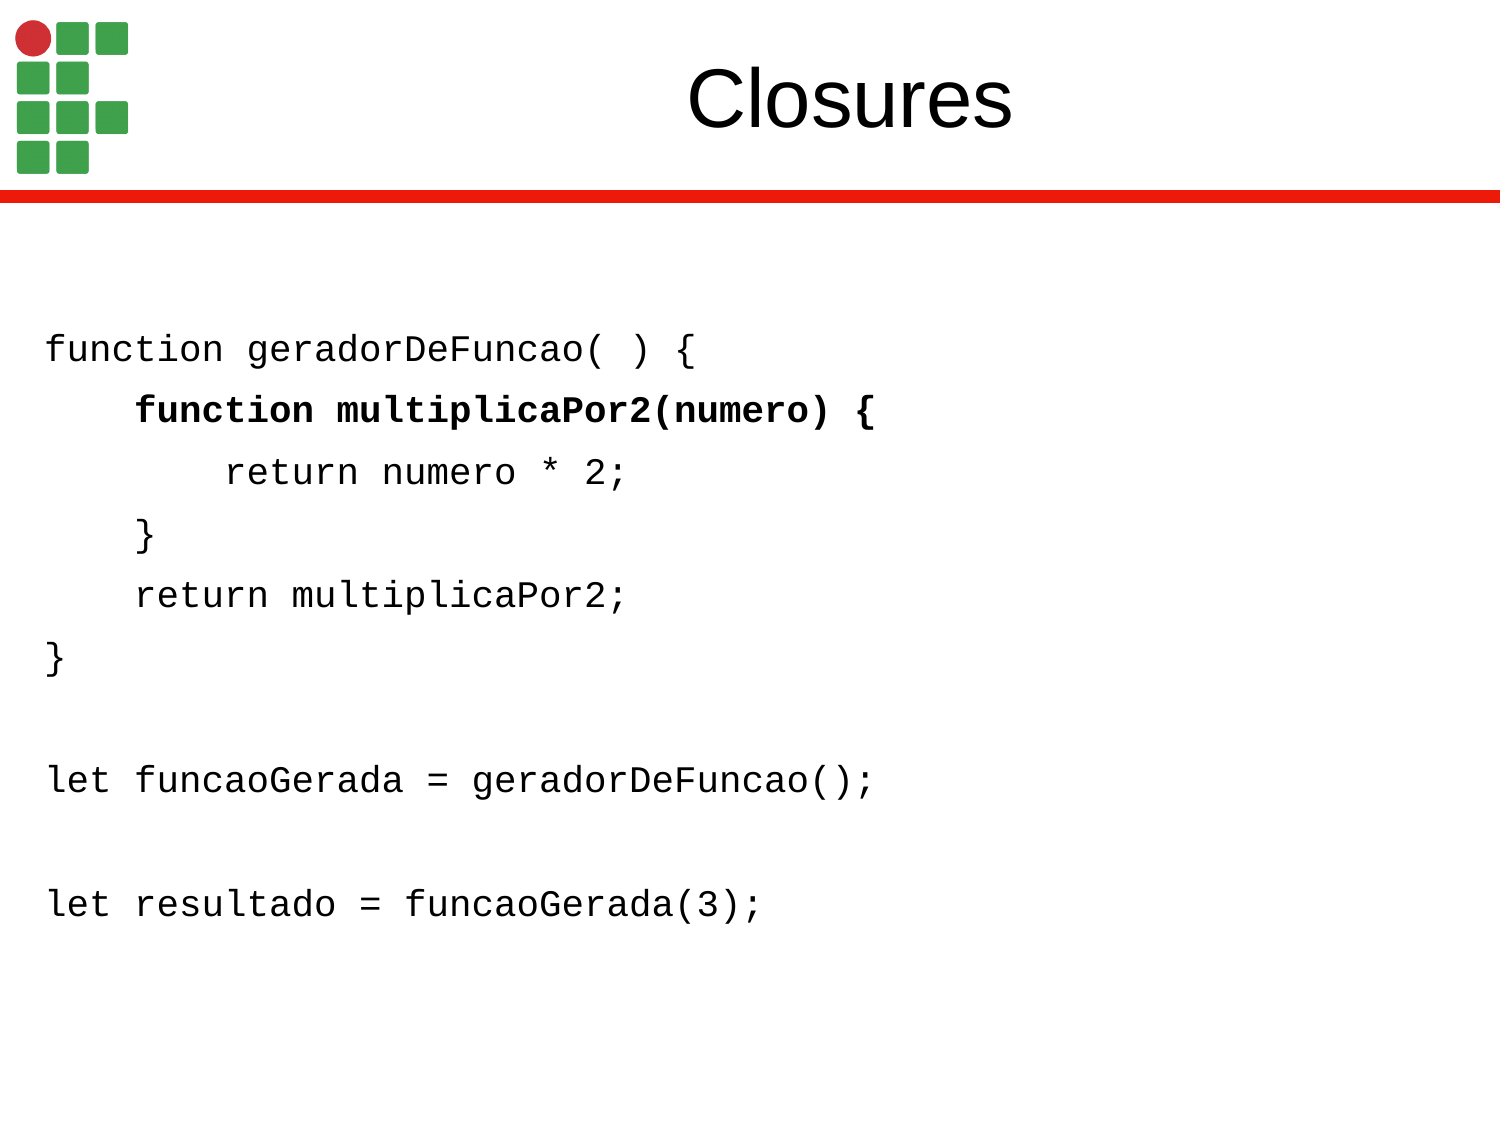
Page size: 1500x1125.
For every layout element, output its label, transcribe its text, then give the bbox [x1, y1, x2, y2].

title Closures [230, 0, 1471, 202]
list function geradorDeFuncao( ) { function multiplicaPor2(numero) { return numero * 2; } return multiplicaPor2; } let funcaoGerada = geradorDeFuncao(); let resultado = funcaoGerada(3); [29, 207, 1471, 1087]
picture [14, 16, 130, 178]
